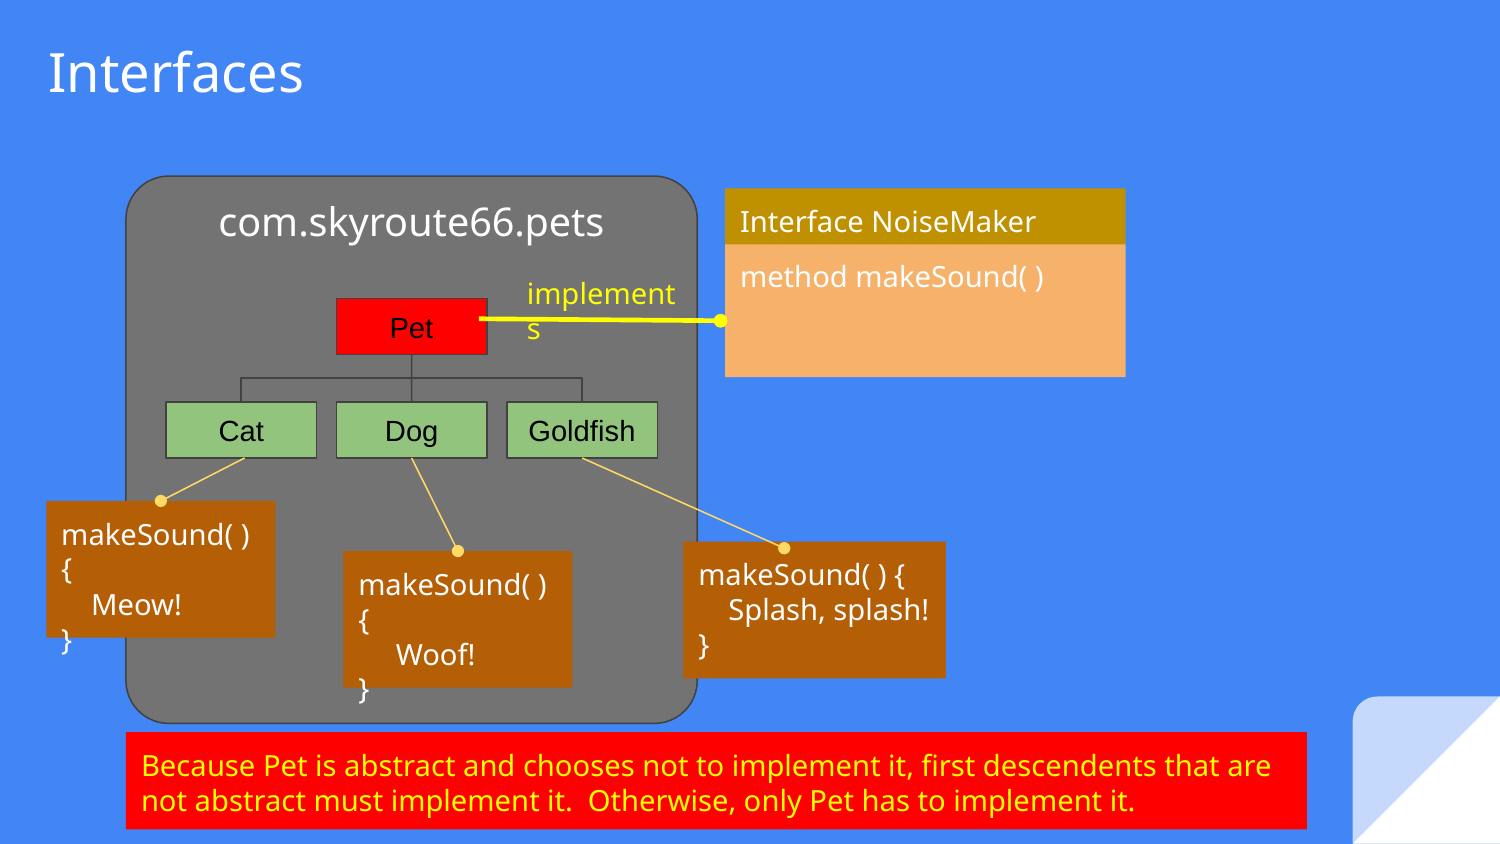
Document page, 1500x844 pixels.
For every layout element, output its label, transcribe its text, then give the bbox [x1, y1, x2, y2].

text_box [125, 379, 698, 724]
text_box Interface NoiseMaker [725, 188, 1126, 245]
text_box Dog [336, 401, 487, 458]
text_box Because Pet is abstract and chooses not to implement it, first descendents that are not abstract must implement it. Otherwise, only Pet has to implement it. [125, 732, 1307, 830]
text_box Goldfish [506, 401, 658, 458]
title Interfaces [33, 36, 1452, 119]
text_box implements [511, 260, 701, 317]
text_box Cat [165, 401, 317, 458]
text_box [413, 322, 698, 508]
text_box [125, 195, 698, 500]
text_box com.skyroute66.pets [133, 185, 690, 256]
text_box Pet [336, 298, 487, 355]
text_box makeSound( ) { Woof! } [343, 551, 573, 688]
text_box method makeSound( ) [725, 245, 1126, 378]
text_box [142, 176, 681, 185]
text_box makeSound( ) { Splash, splash! } [683, 541, 946, 679]
text_box makeSound( ) { Meow! } [46, 500, 276, 638]
